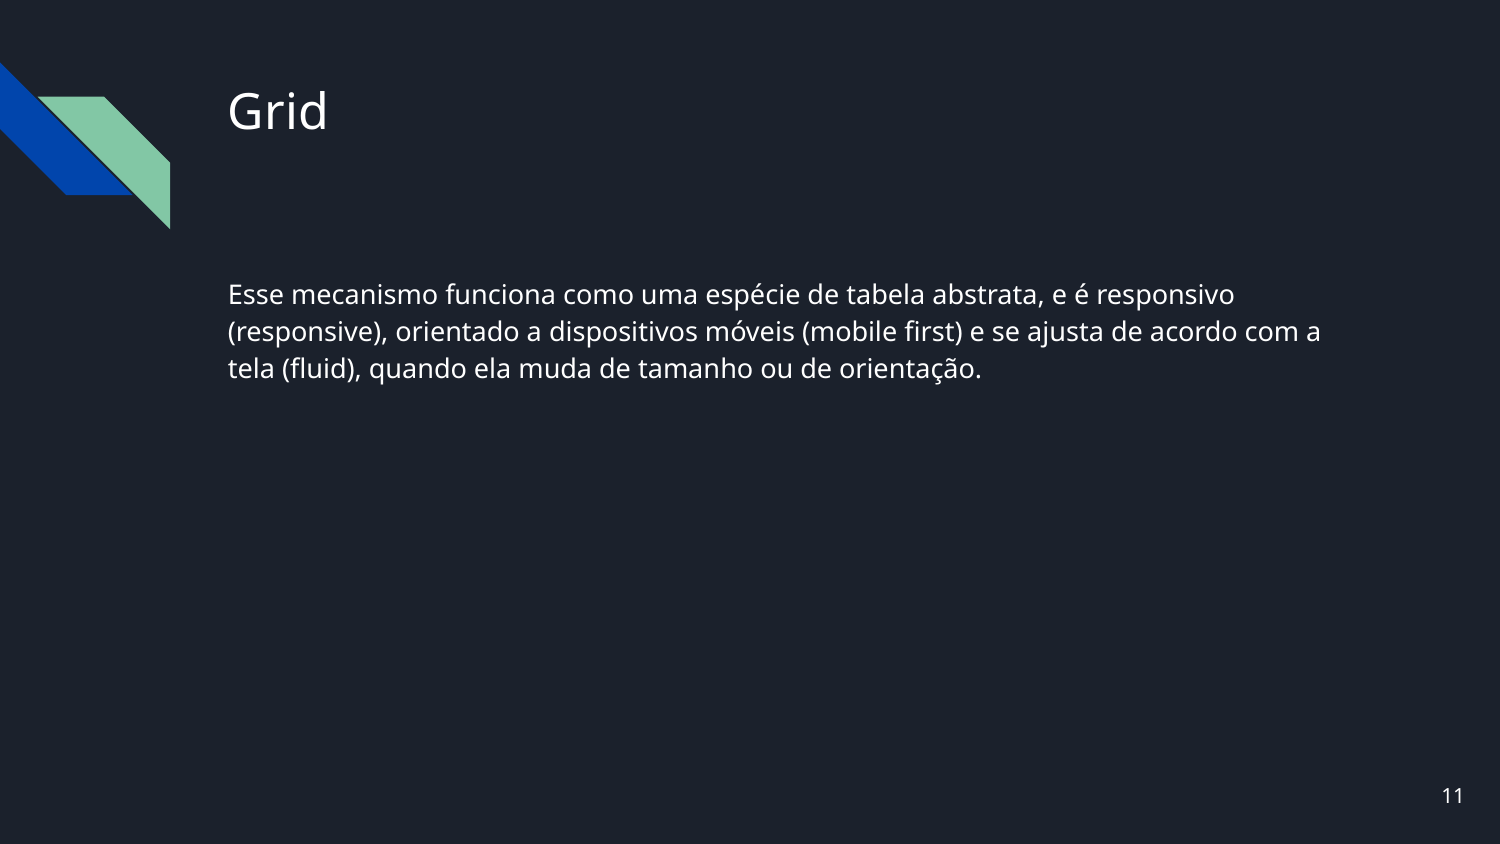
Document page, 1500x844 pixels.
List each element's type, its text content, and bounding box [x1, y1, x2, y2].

list Esse mecanismo funciona como uma espécie de tabela abstrata, e é responsivo (responsive), orientado a dispositivos móveis (mobile first) e se ajusta de acordo com a tela (fluid), quando ela muda de tamanho ou de orientação. [212, 257, 1368, 735]
title Grid [212, 64, 1368, 215]
slide_number <número> [1389, 764, 1480, 830]
